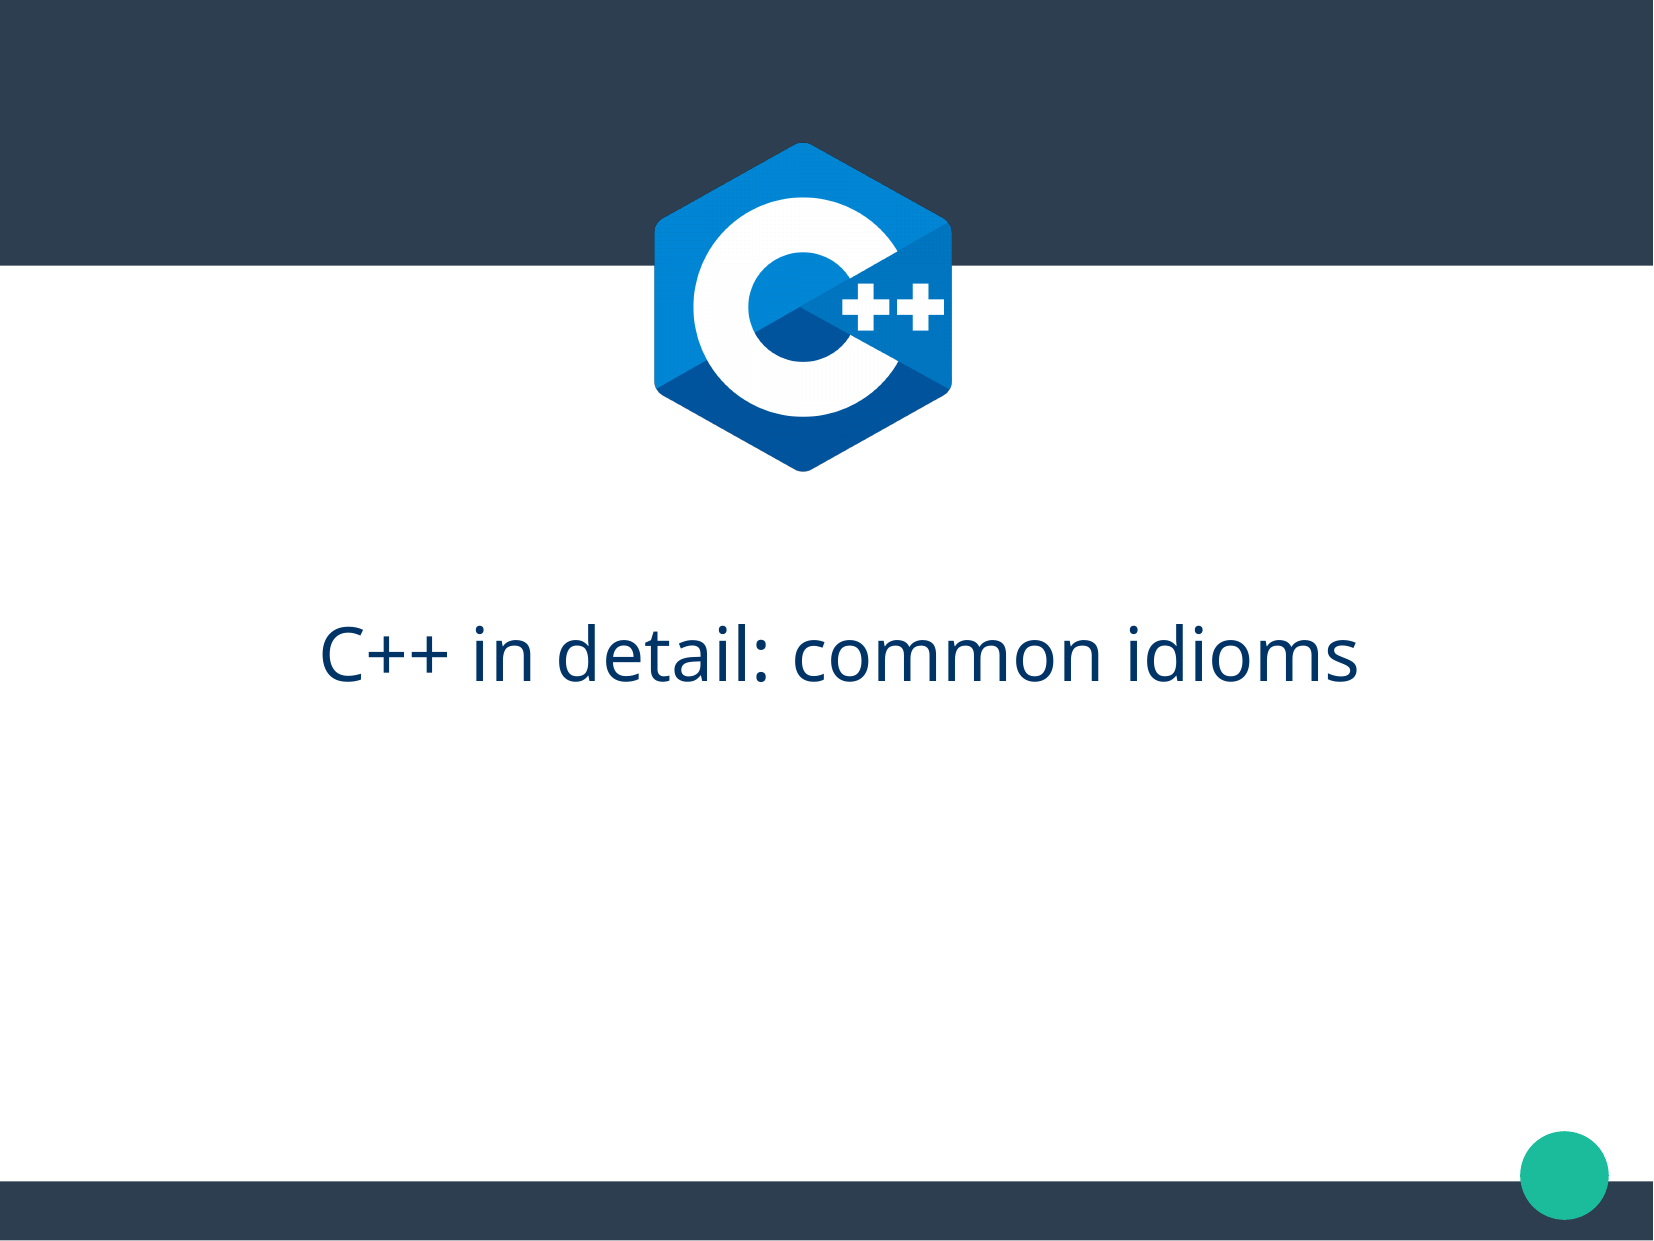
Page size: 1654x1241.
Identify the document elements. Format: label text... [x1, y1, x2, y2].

picture [615, 119, 991, 496]
subtitle ` ` C++ in detail: common idioms [164, 90, 1515, 841]
